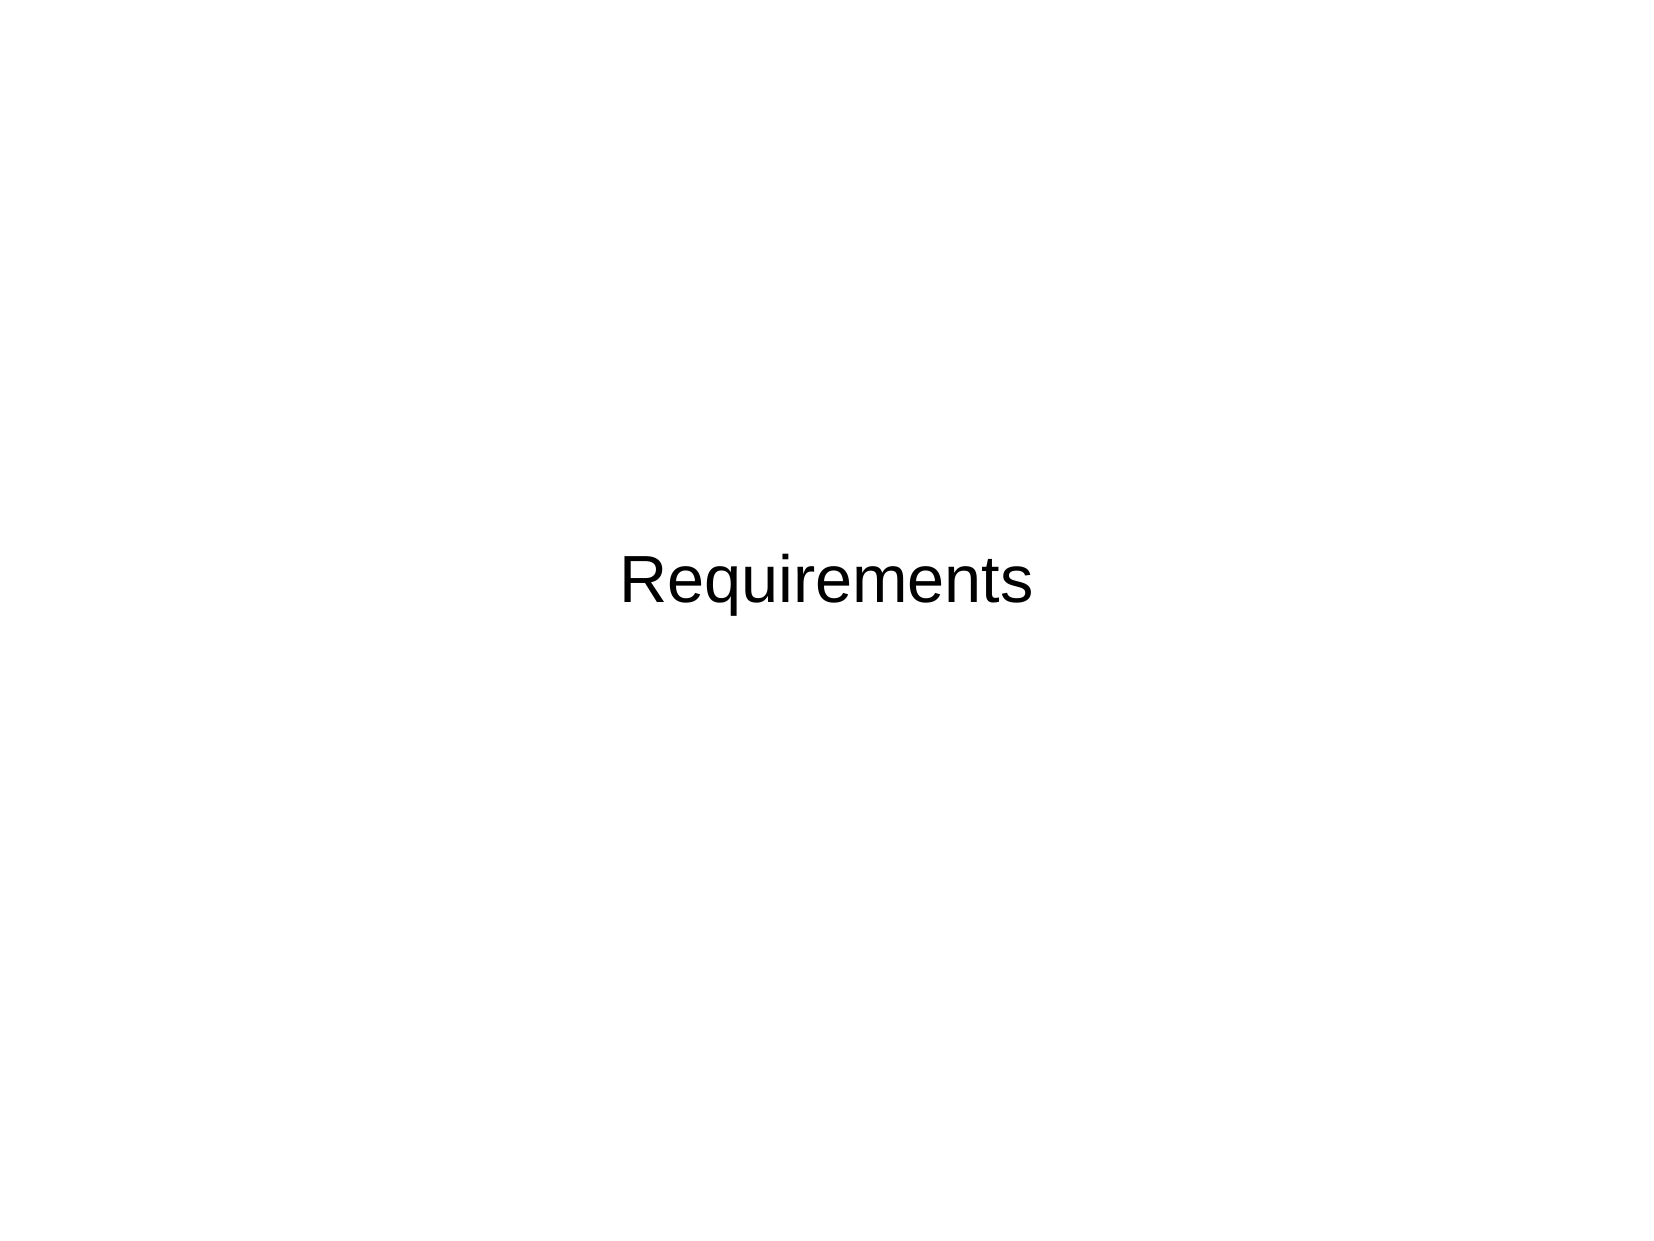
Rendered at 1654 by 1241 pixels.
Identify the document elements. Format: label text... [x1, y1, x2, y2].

subtitle Requirements [82, 49, 1571, 1109]
